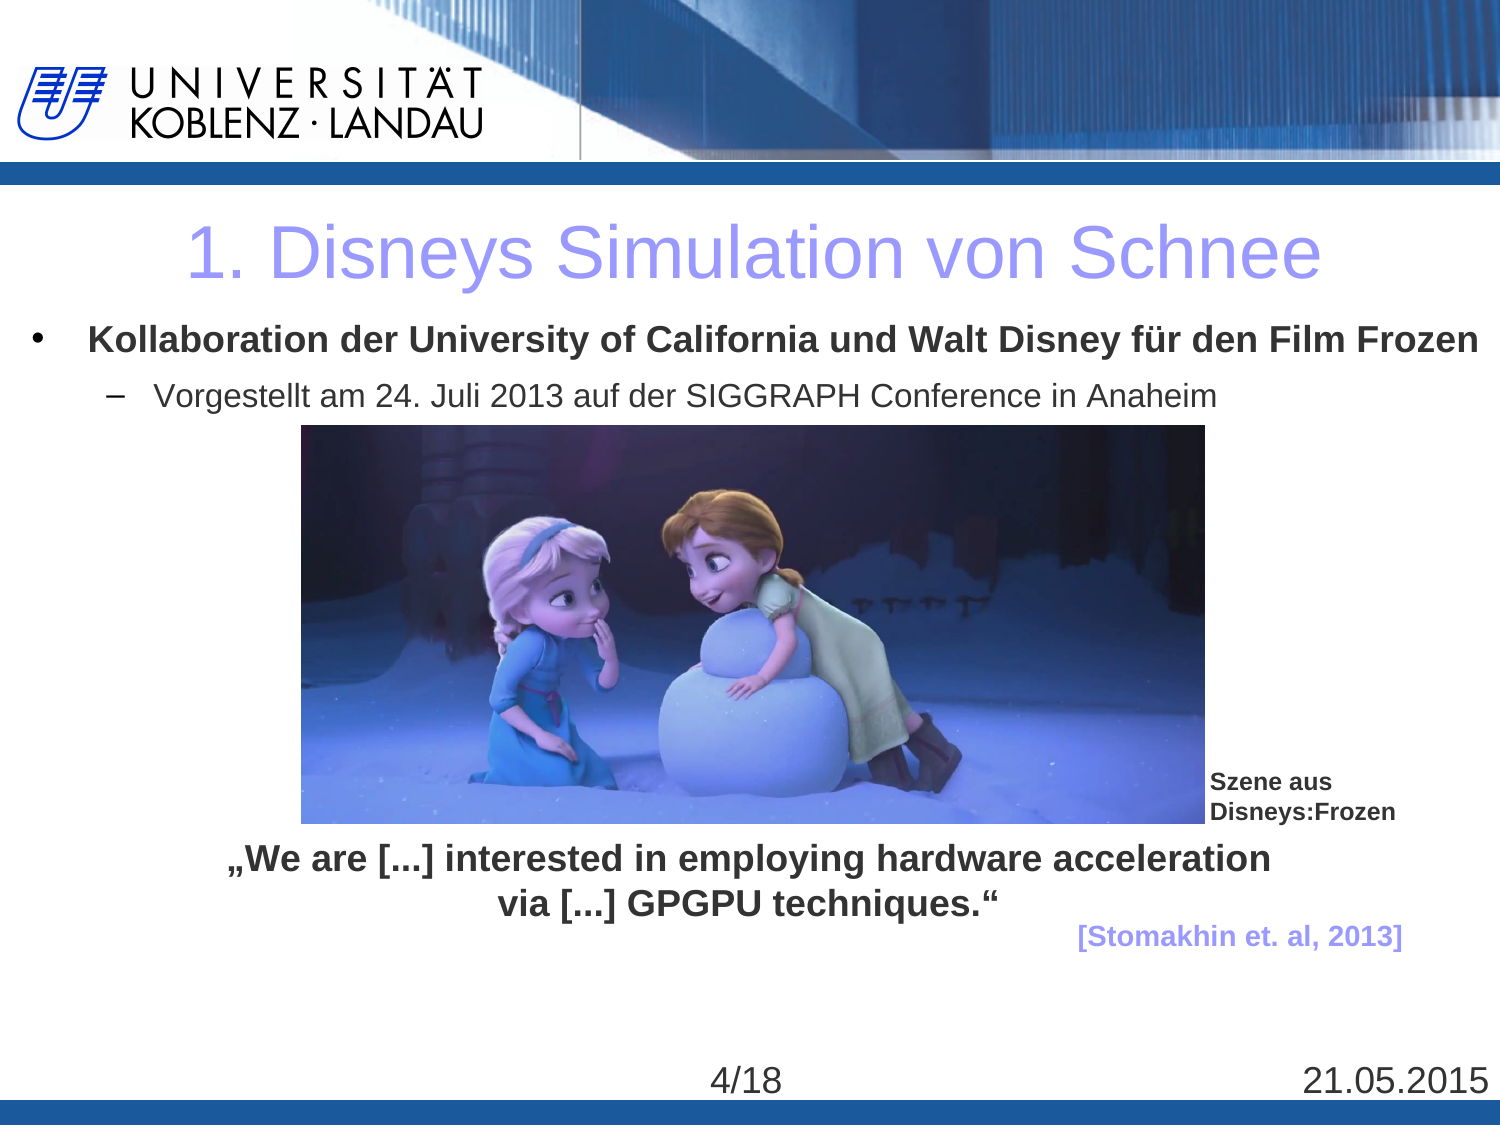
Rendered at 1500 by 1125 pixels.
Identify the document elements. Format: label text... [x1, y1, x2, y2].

text_box [Stomakhin et. al, 2013] [1062, 909, 1419, 983]
picture [301, 425, 1205, 824]
text_box <Nummer>/18 [622, 1048, 871, 1120]
title 1. Disneys Simulation von Schnee [79, 155, 1430, 307]
text_box „We are [...] interested in employing hardware acceleration via [...] GPGPU techniques.“ [205, 826, 1293, 993]
picture [17, 0, 1500, 160]
text_box 21.05.2015 [1287, 1048, 1500, 1120]
text_box Szene aus Disneys:Frozen [1195, 757, 1411, 833]
list Kollaboration der University of California und Walt Disney für den Film Frozen Vorgestellt am 24. Juli 2013 auf der SIGGRAPH Conference in Anaheim [16, 307, 1500, 982]
